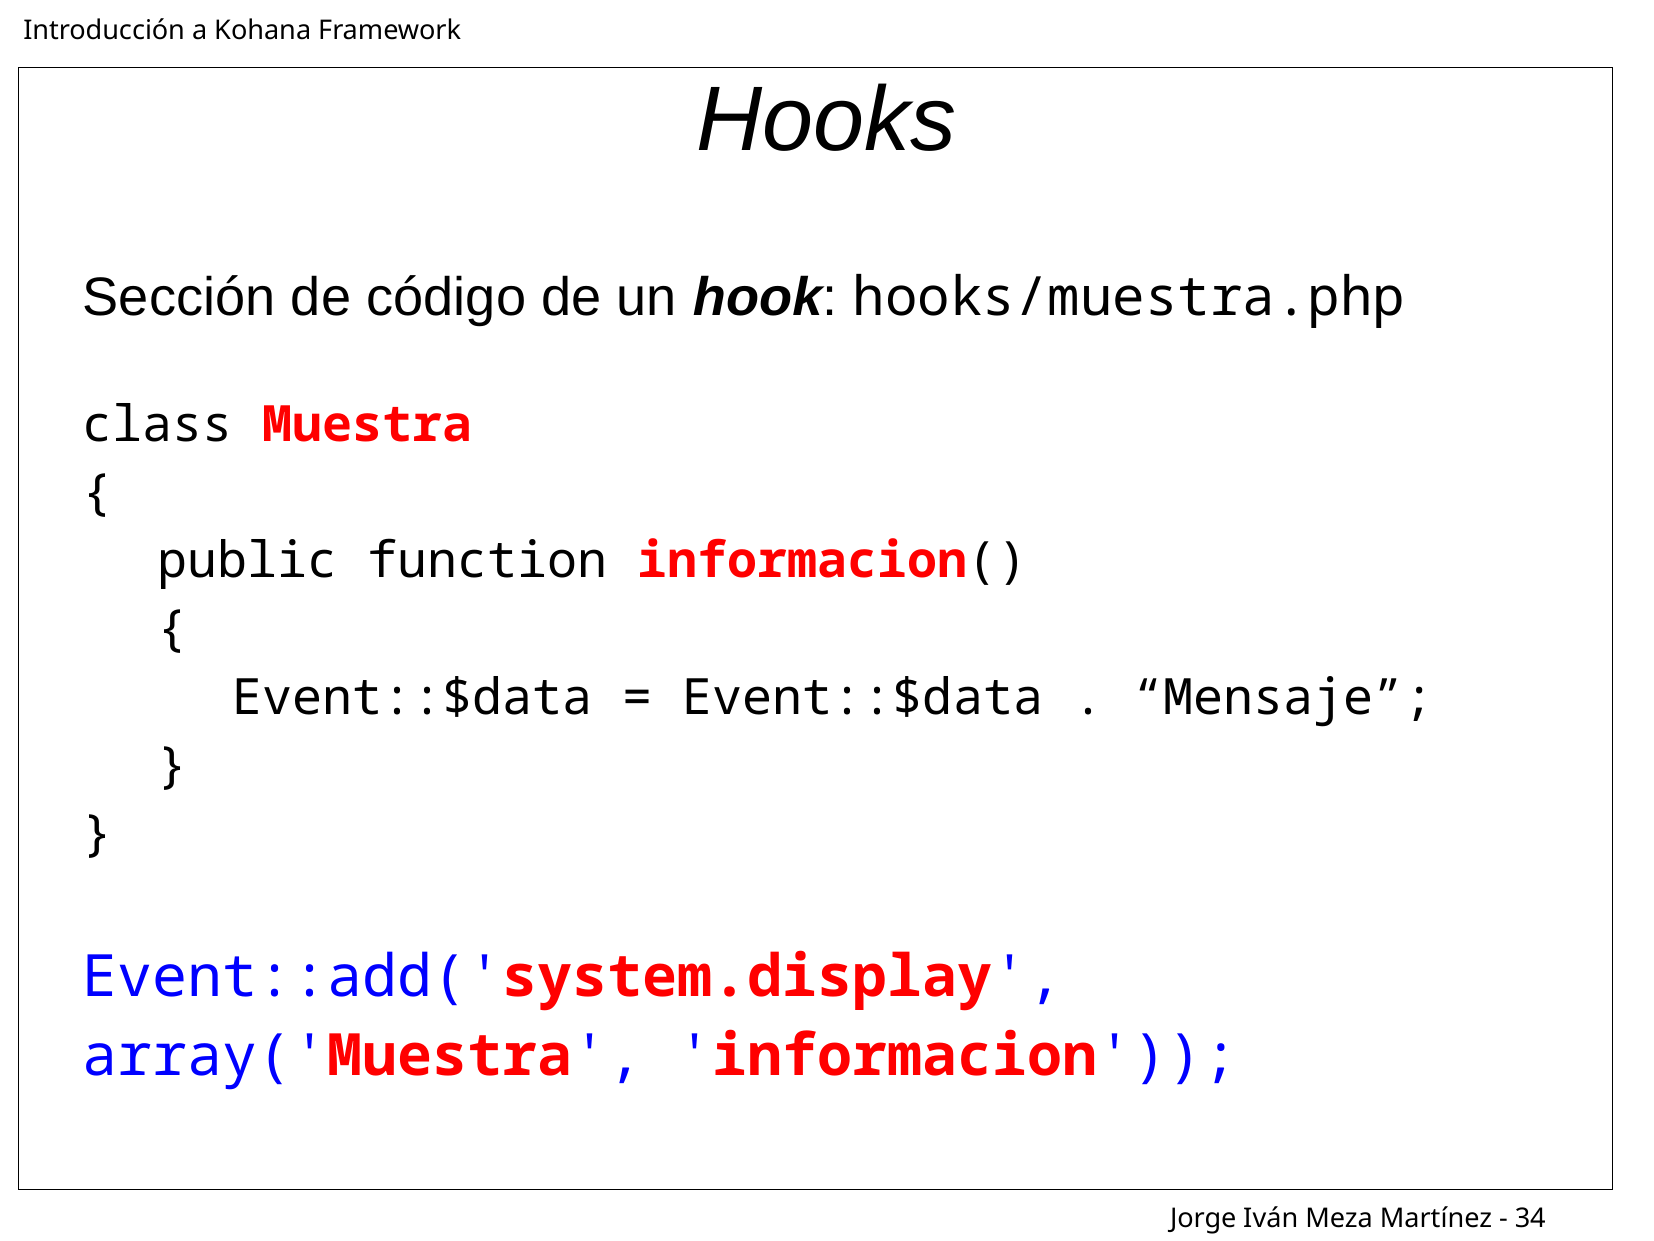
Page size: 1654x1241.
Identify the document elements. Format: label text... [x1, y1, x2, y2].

title Hooks [82, 56, 1571, 181]
subtitle Sección de código de un hook: hooks/muestra.php class Muestra { public function informacion() { Event::$data = Event::$data . “Mensaje”; } } Event::add('system.display', array('Muestra', 'informacion')); [82, 194, 1571, 1156]
